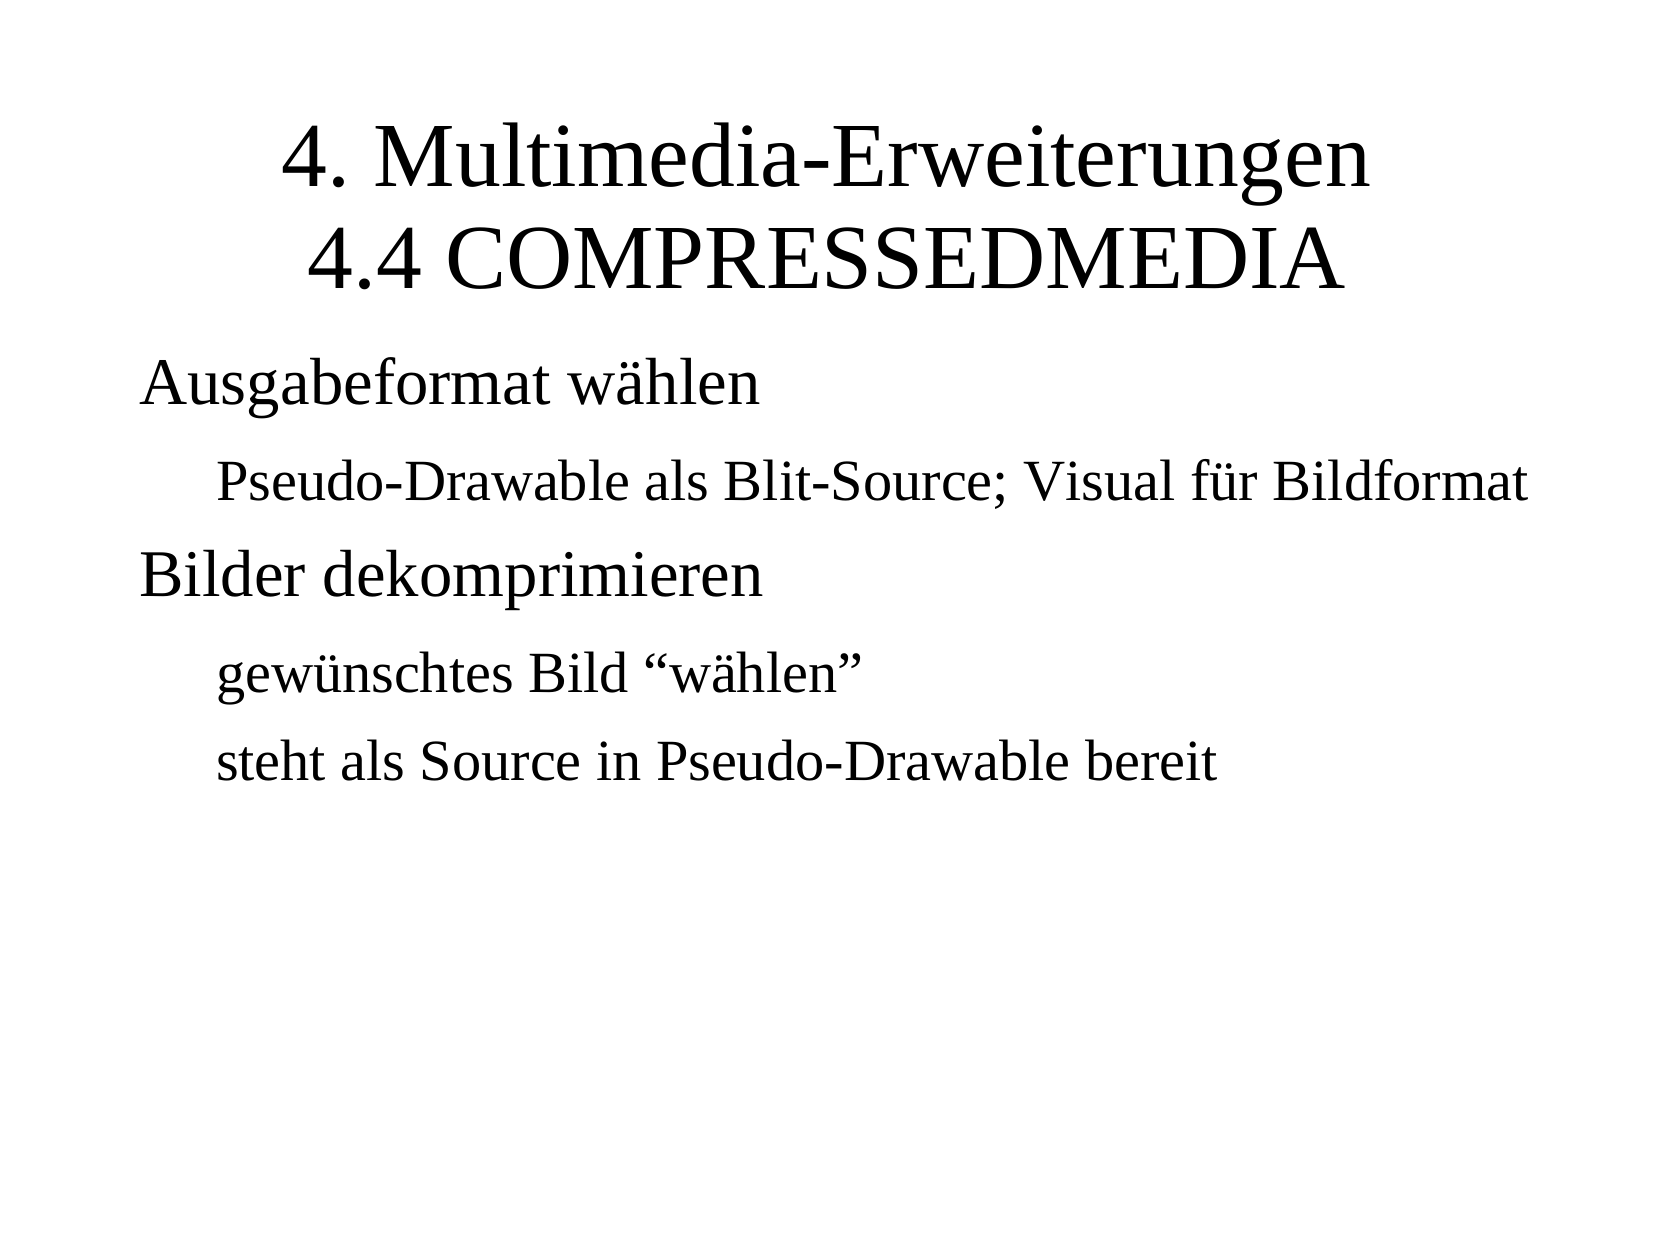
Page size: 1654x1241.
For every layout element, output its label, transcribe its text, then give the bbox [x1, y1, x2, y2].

title 4. Multimedia-Erweiterungen 4.4 COMPRESSEDMEDIA [121, 102, 1534, 311]
list Ausgabeformat wählen Pseudo-Drawable als Blit-Source; Visual für Bildformat Bilder dekomprimieren gewünschtes Bild “wählen” steht als Source in Pseudo-Drawable bereit [121, 344, 1534, 1127]
